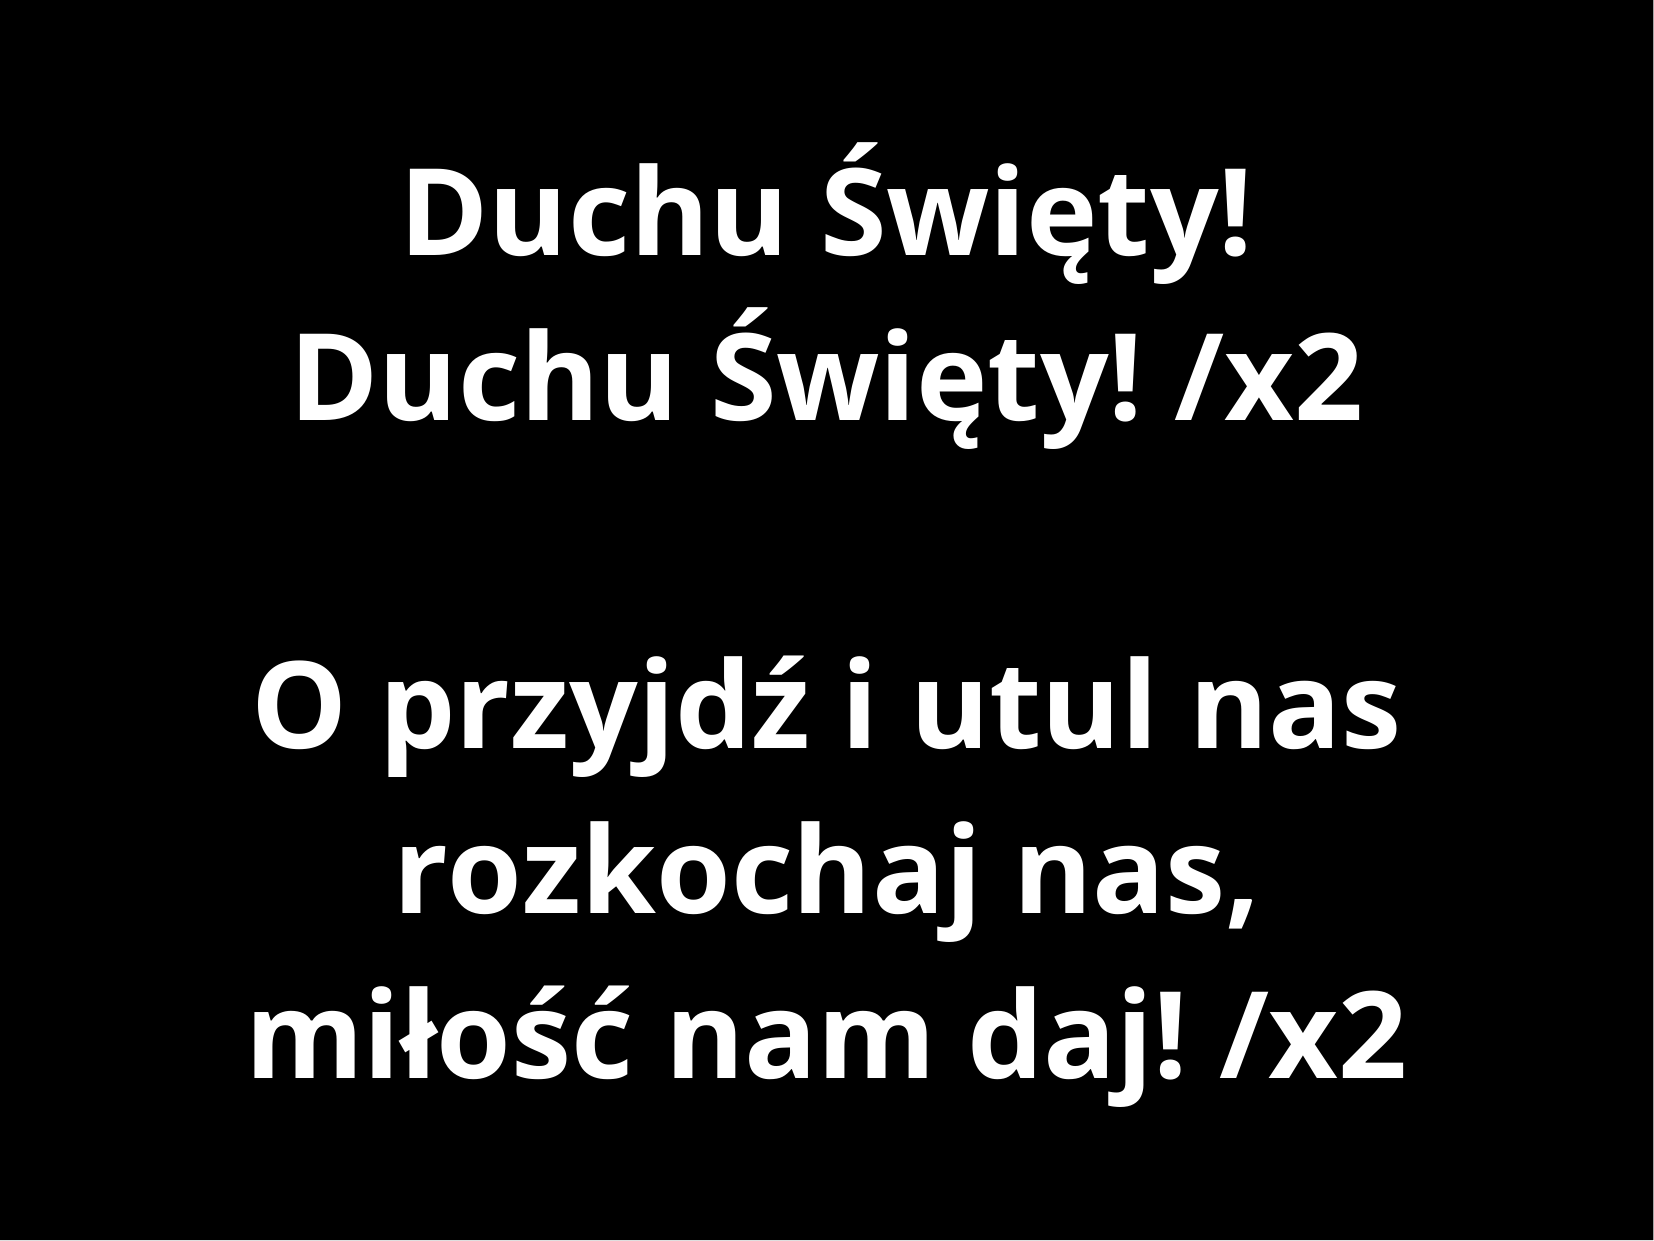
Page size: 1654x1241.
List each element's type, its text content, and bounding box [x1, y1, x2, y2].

title Duchu Święty! Duchu Święty! /x2 O przyjdź i utul nas rozkochaj nas, miłość nam daj! /x2 [0, 0, 1654, 1241]
